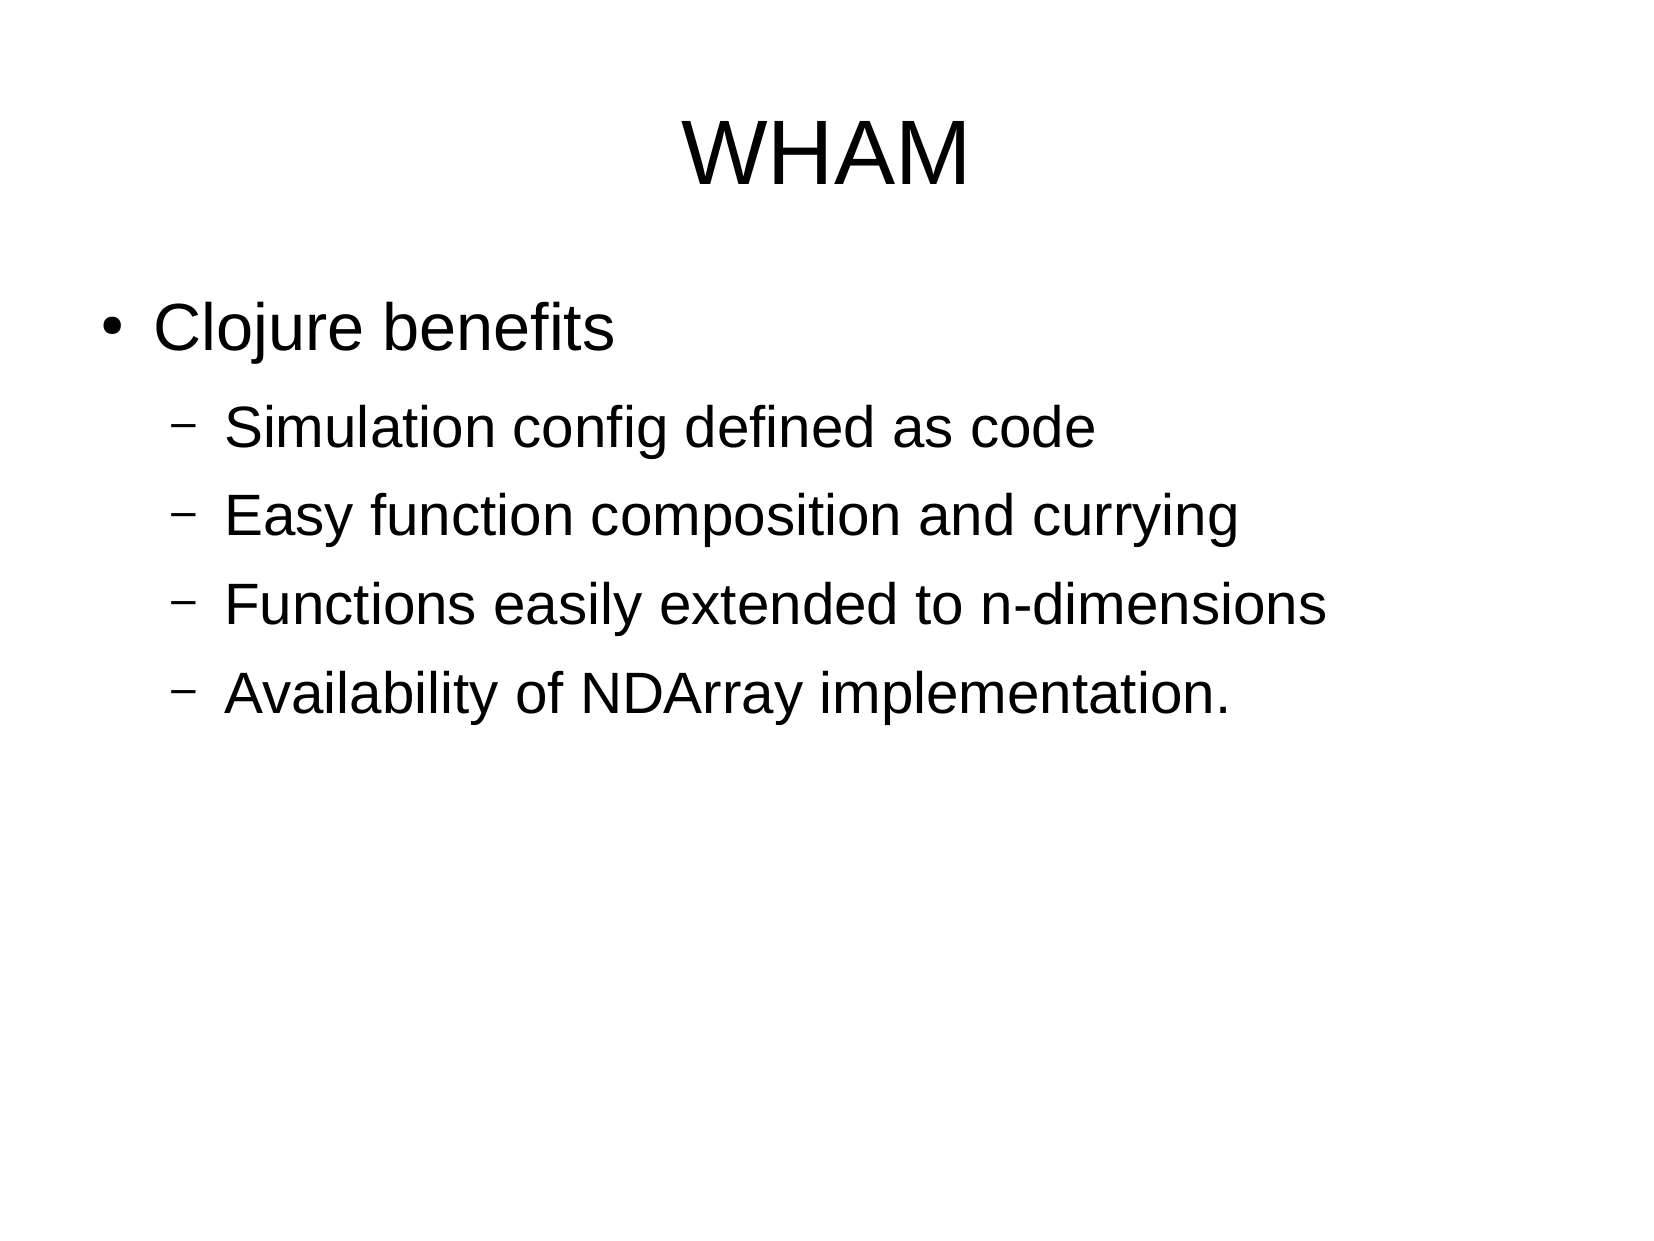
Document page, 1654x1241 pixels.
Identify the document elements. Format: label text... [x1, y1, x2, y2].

list Clojure benefits Simulation config defined as code Easy function composition and currying Functions easily extended to n-dimensions Availability of NDArray implementation. [82, 290, 1538, 1241]
title WHAM [82, 49, 1571, 257]
